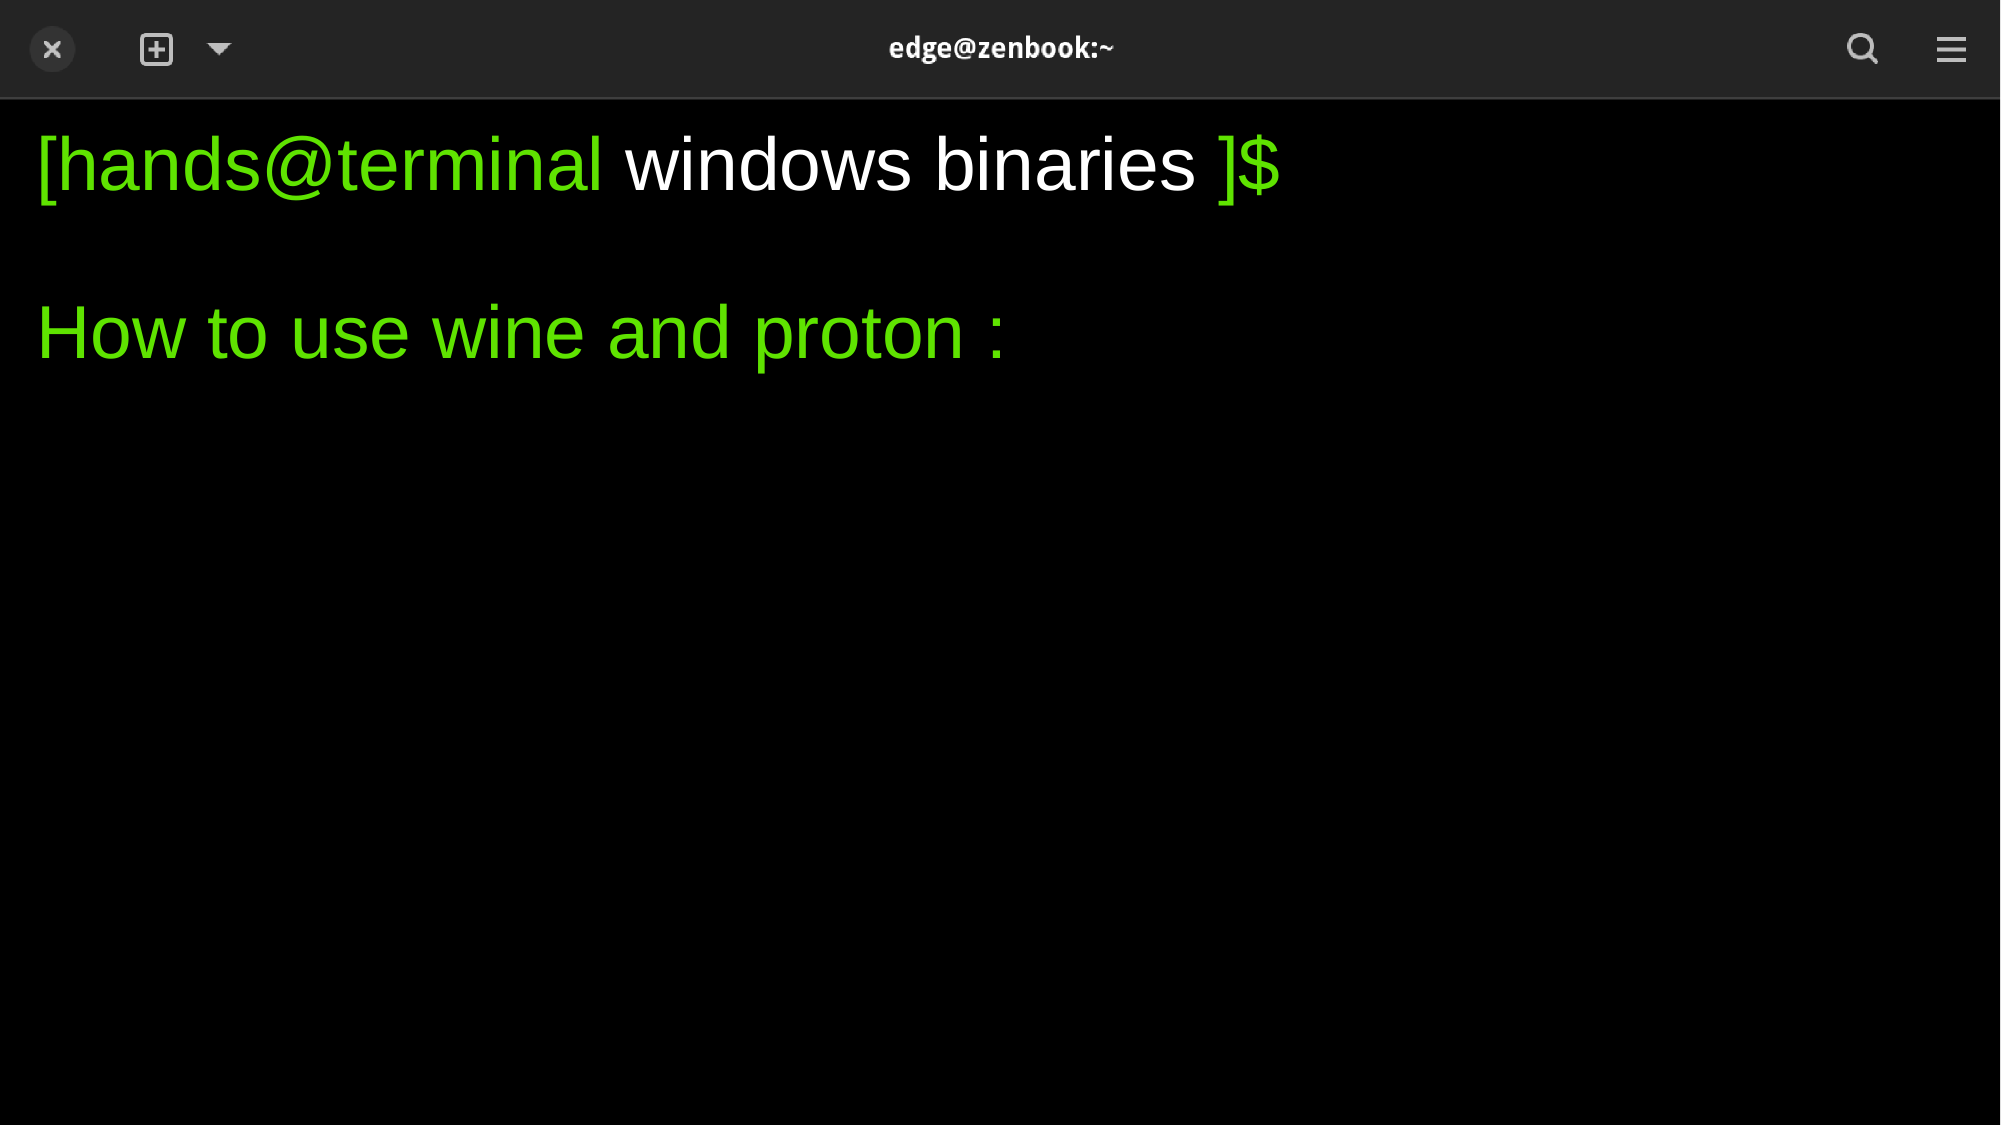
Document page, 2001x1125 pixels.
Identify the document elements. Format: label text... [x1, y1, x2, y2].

subtitle [hands@terminal windows binaries ]$ How to use wine and proton : [21, 122, 1980, 1108]
picture [0, 0, 2001, 1125]
